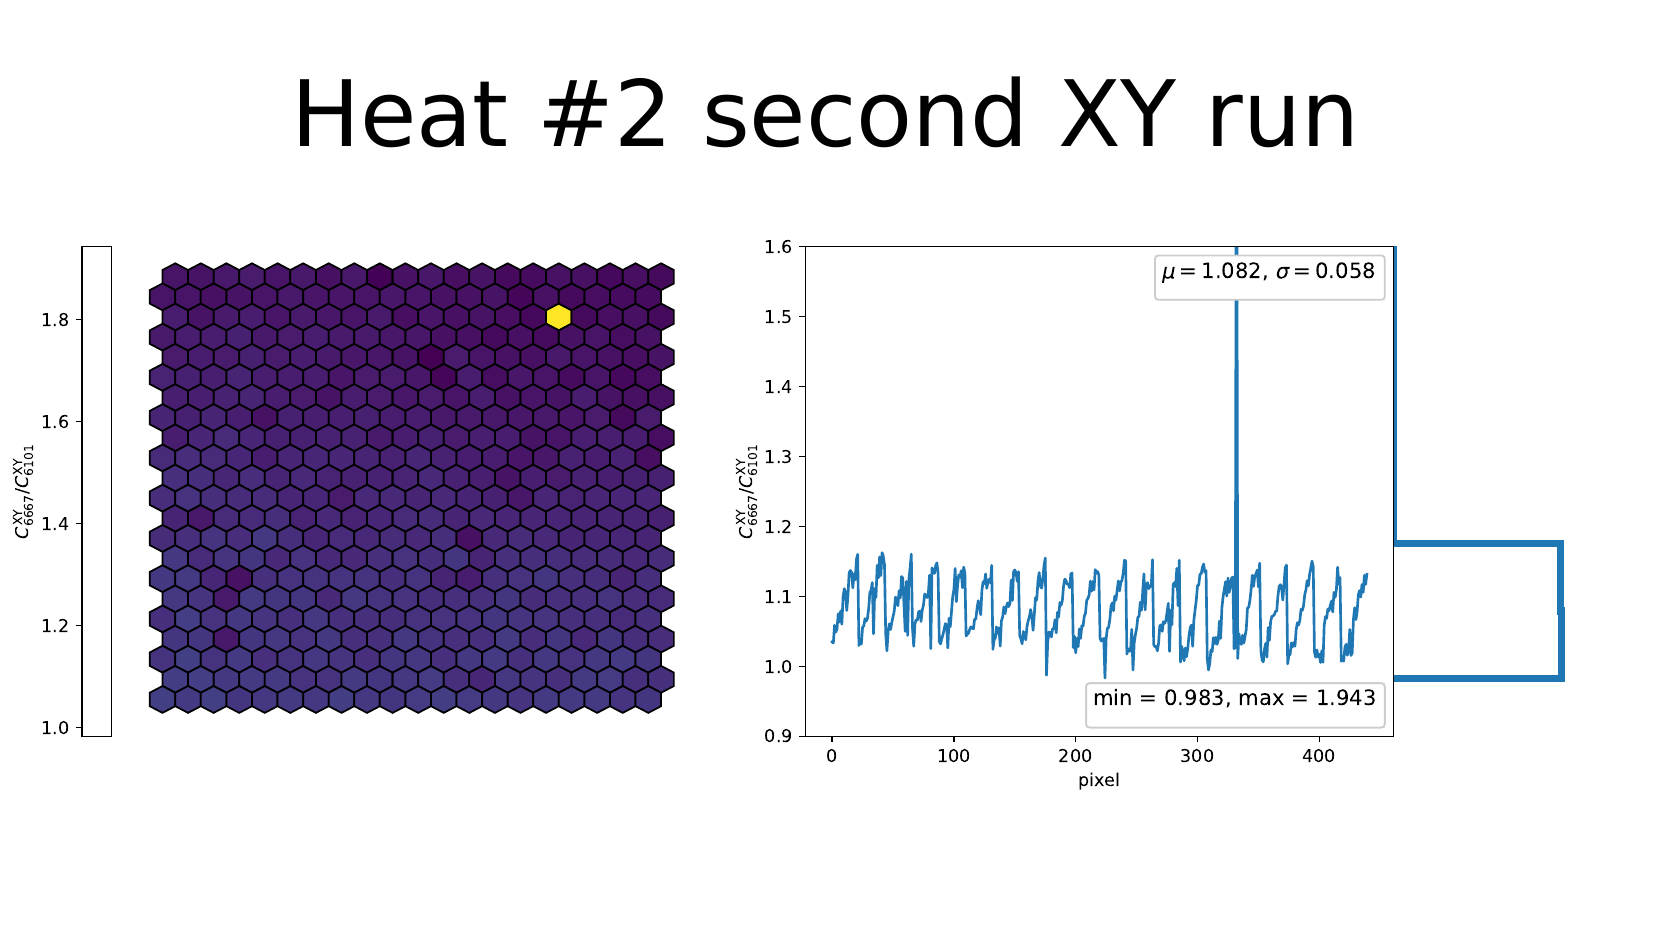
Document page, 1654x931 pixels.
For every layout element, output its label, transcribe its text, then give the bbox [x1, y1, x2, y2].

title Heat #2 second XY run [82, 37, 1571, 170]
picture [0, 170, 1653, 807]
